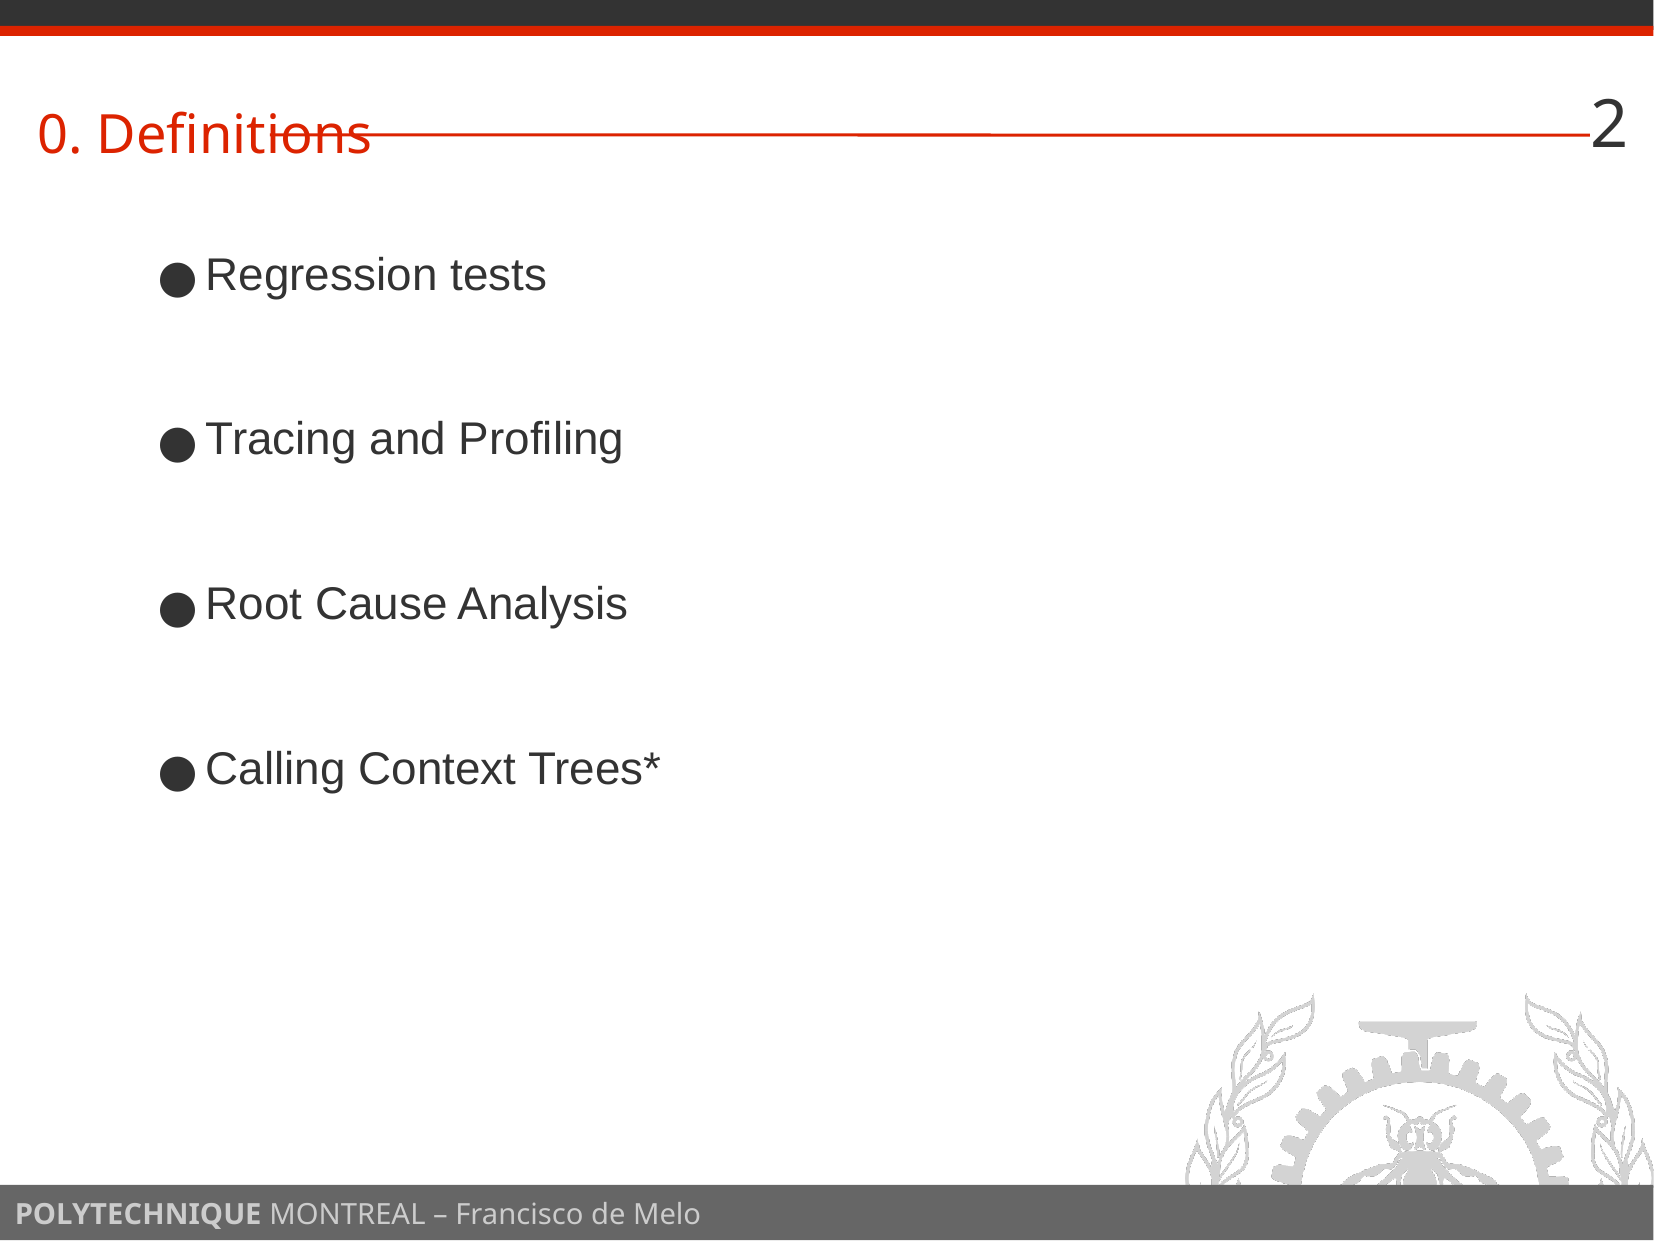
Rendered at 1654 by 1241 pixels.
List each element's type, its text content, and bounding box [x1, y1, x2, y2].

text_box 0. Definitions [22, 59, 491, 247]
text_box [0, 0, 1654, 36]
text_box 2 [1589, 30, 1654, 173]
text_box POLYTECHNIQUE MONTREAL – Francisco de Melo [0, 1184, 1654, 1241]
picture [1185, 967, 1654, 1184]
text_box Regression tests Tracing and Profiling Root Cause Analysis Calling Context Trees* [134, 246, 1485, 956]
